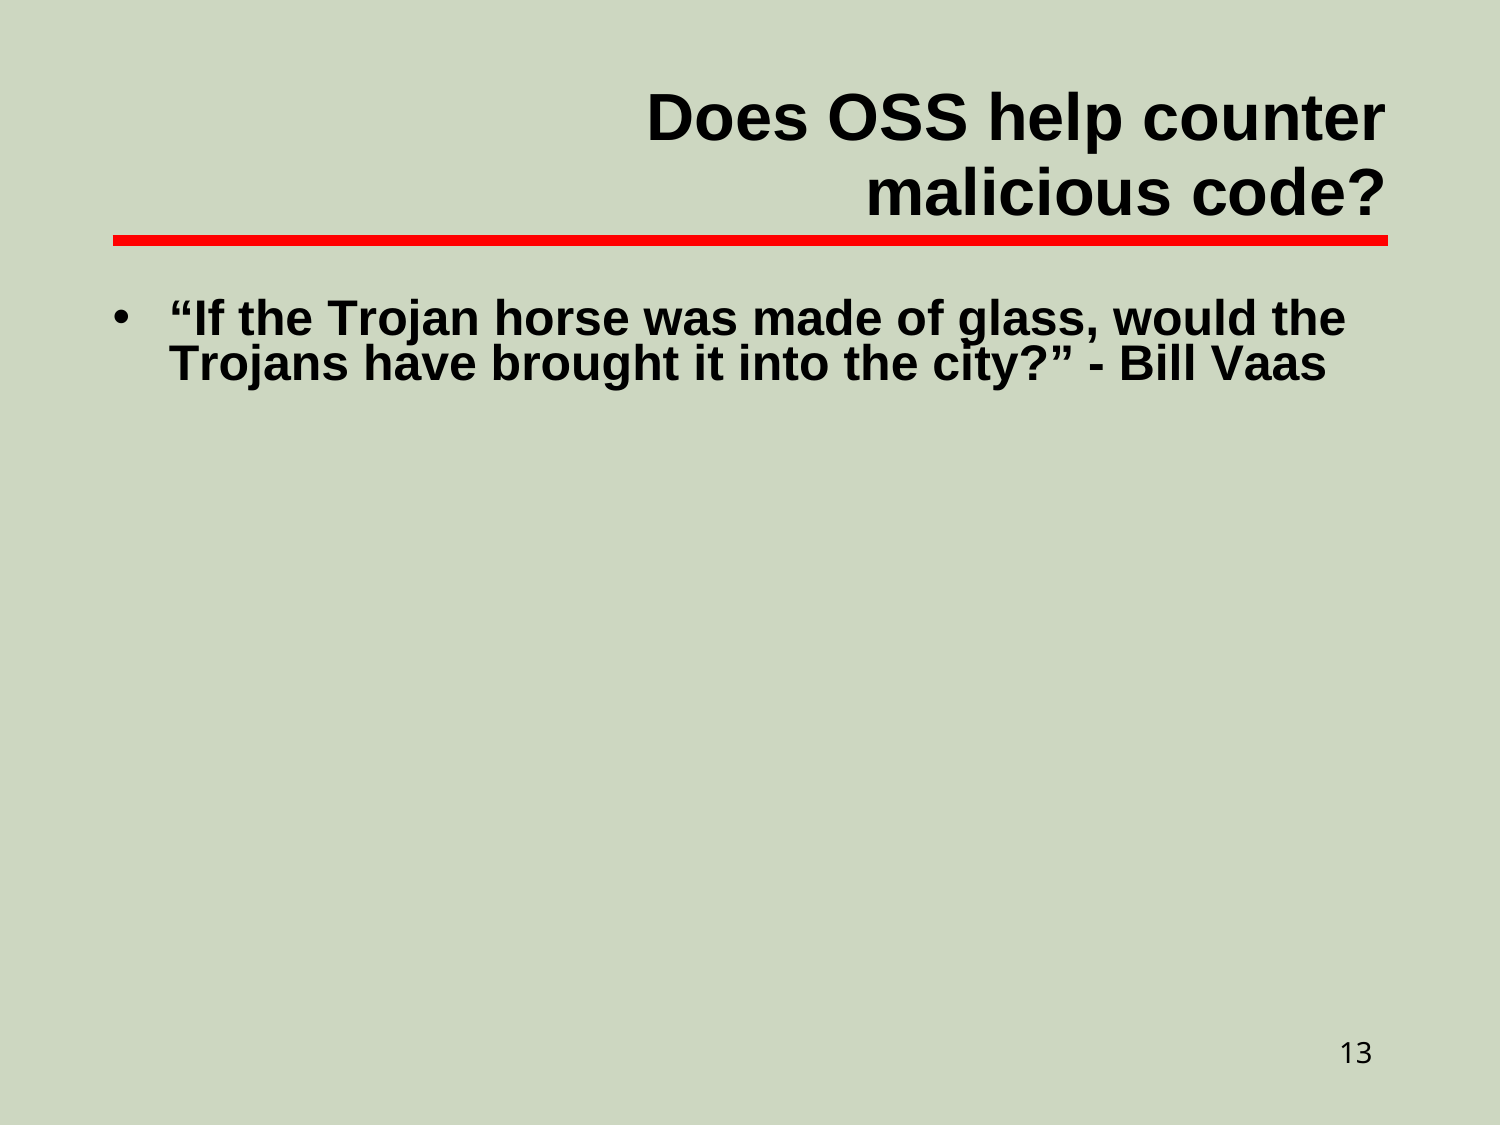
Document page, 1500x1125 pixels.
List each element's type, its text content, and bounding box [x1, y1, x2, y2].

list “If the Trojan horse was made of glass, would the Trojans have brought it into the city?” - Bill Vaas [112, 299, 1388, 1096]
title Does OSS help counter malicious code? [337, 79, 1388, 230]
